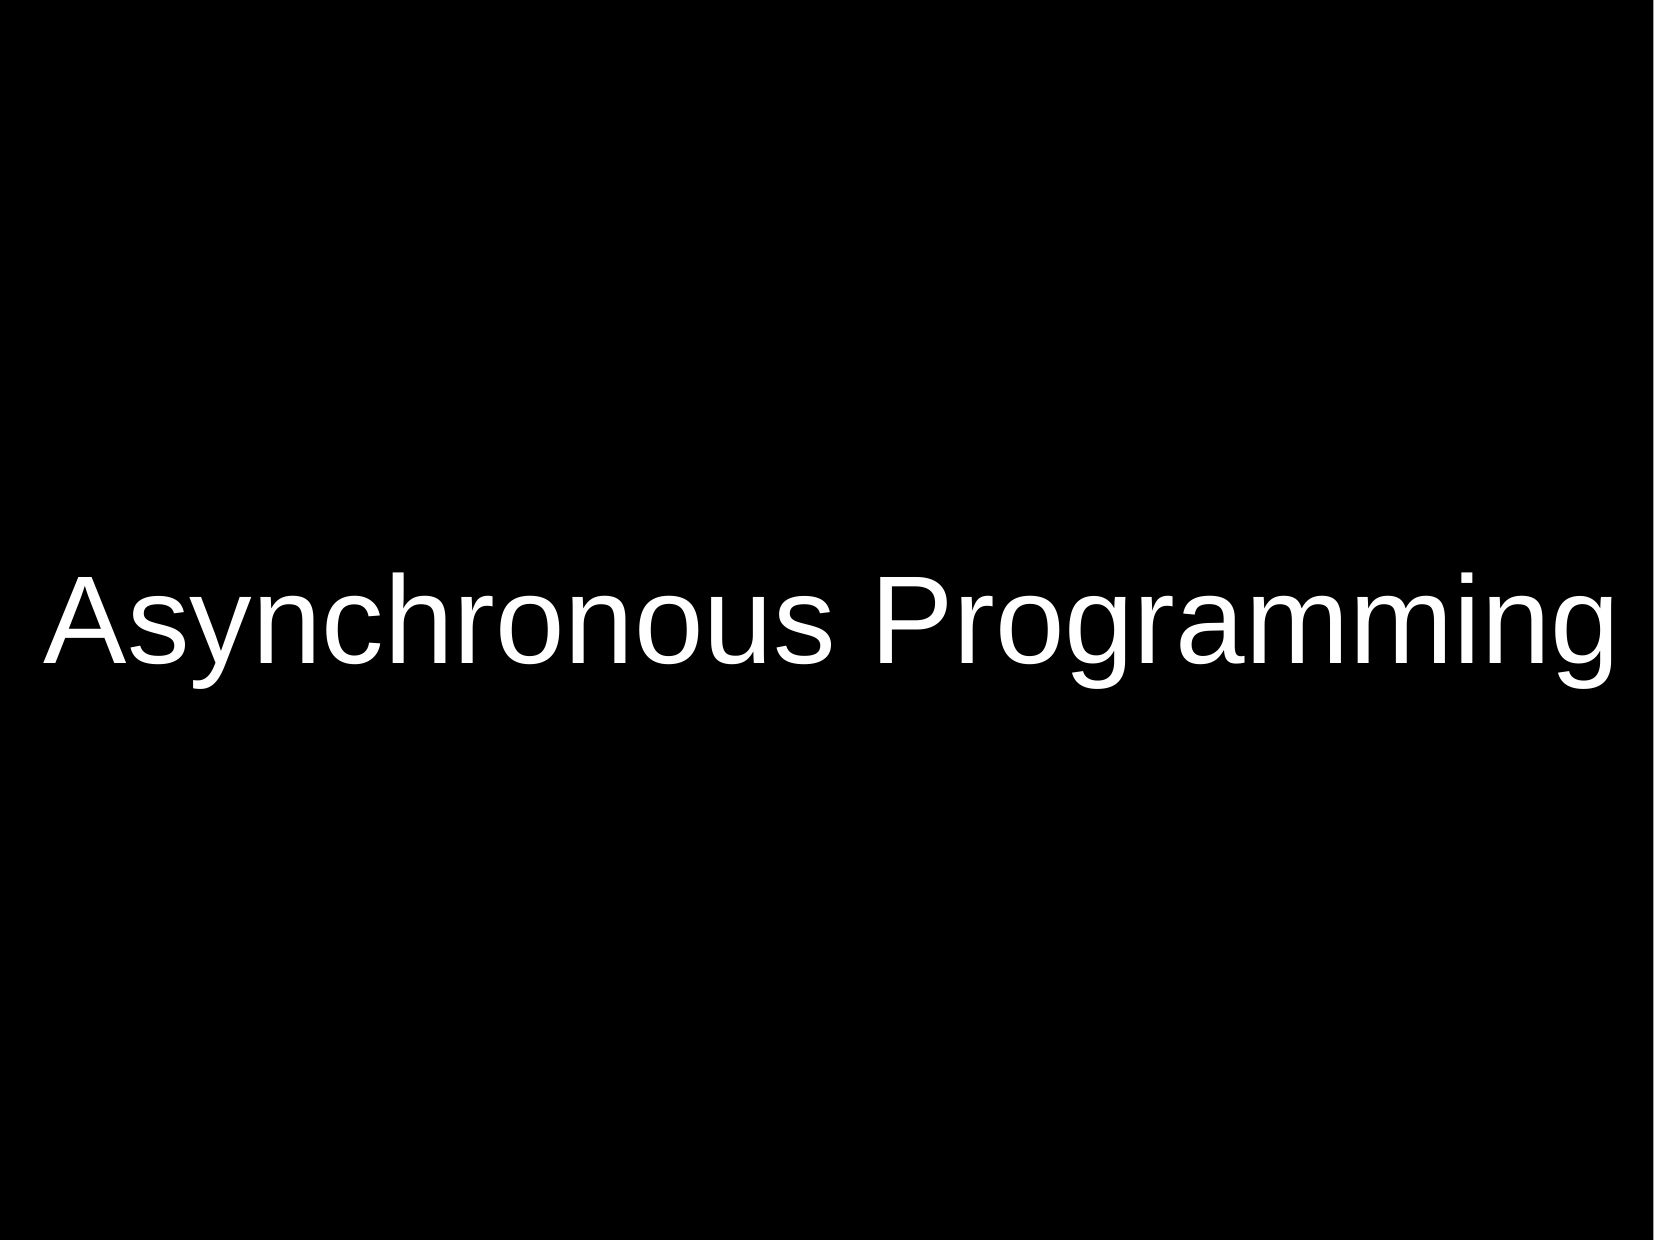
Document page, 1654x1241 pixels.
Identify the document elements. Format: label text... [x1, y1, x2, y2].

text_box Asynchronous Programming [23, 543, 1642, 809]
